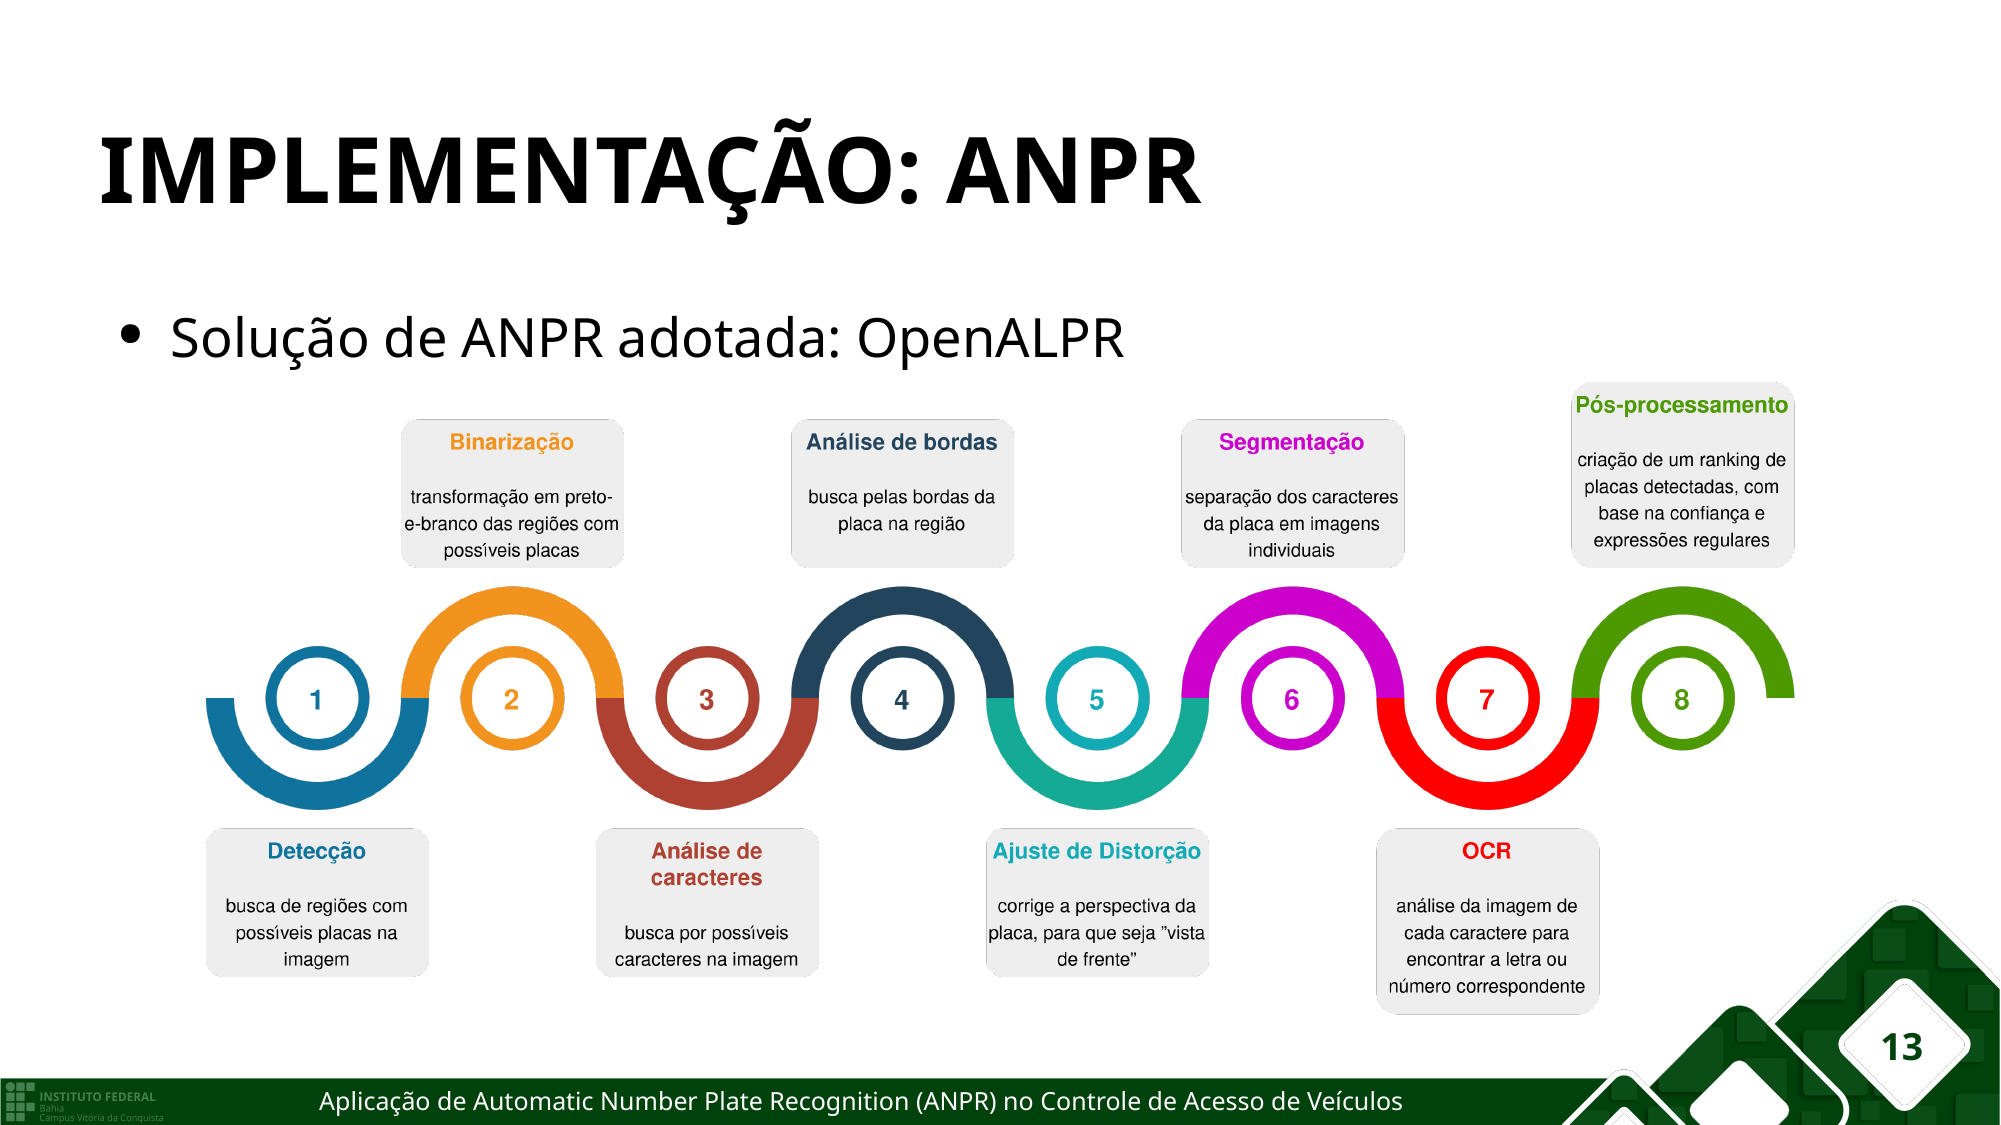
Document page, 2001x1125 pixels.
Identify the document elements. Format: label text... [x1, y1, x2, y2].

list Solução de ANPR adotada: OpenALPR [99, 299, 1900, 1014]
title IMPLEMENTAÇÃO: ANPR [99, 59, 1900, 277]
picture [0, 381, 2000, 1125]
